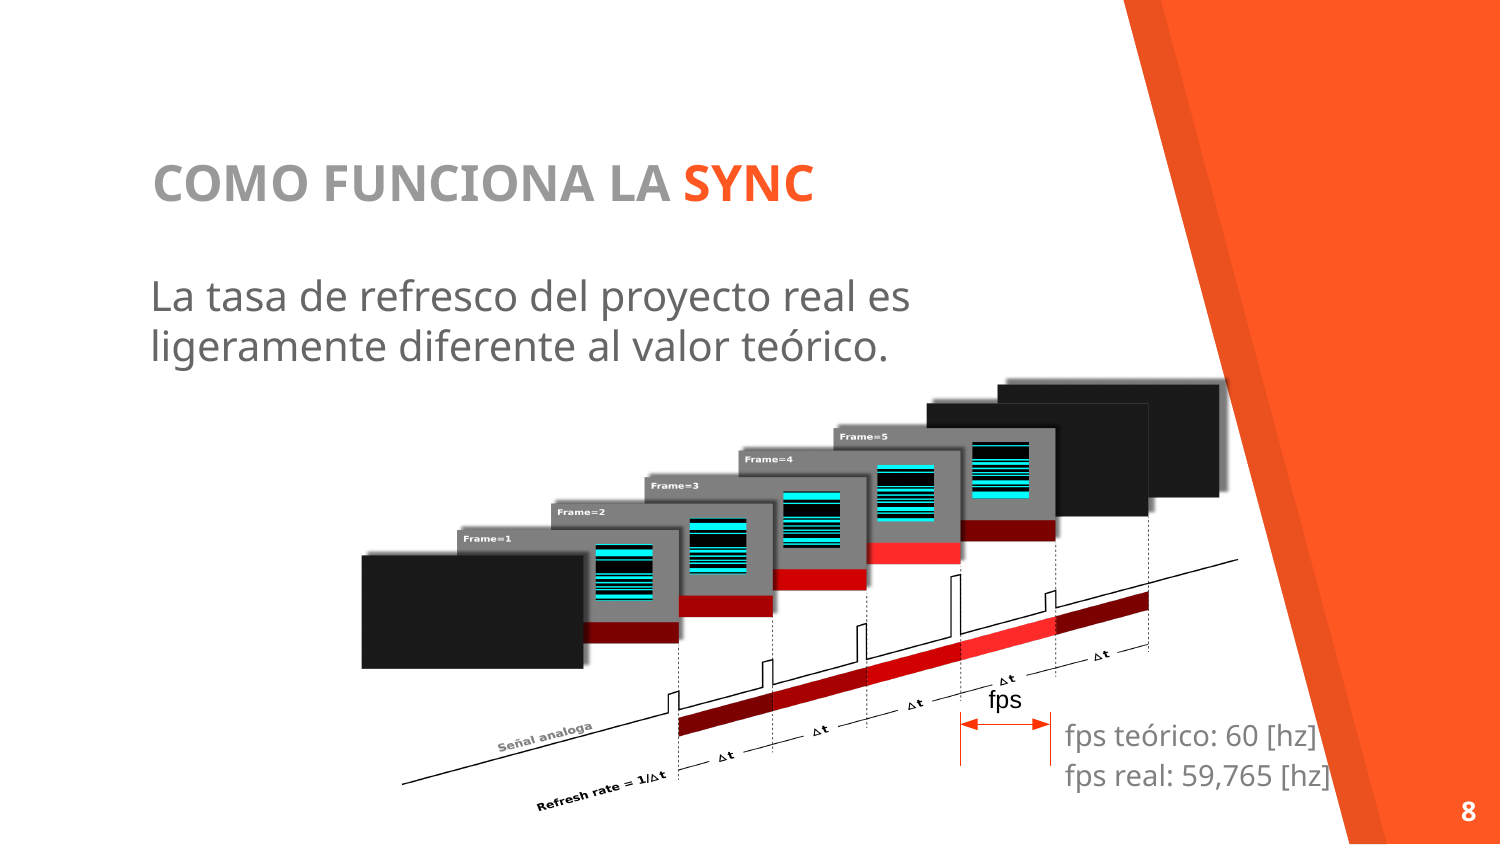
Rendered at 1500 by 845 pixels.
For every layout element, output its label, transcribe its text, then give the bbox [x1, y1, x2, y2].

title COMO FUNCIONA LA SYNC [137, 146, 1011, 227]
text_box fps teórico: 60 [hz] fps real: 59,765 [hz] [1050, 707, 1366, 791]
picture [345, 367, 1250, 811]
slide_number <number> [1401, 779, 1492, 845]
list La tasa de refresco del proyecto real es ligeramente diferente al valor teórico. [135, 273, 1156, 436]
